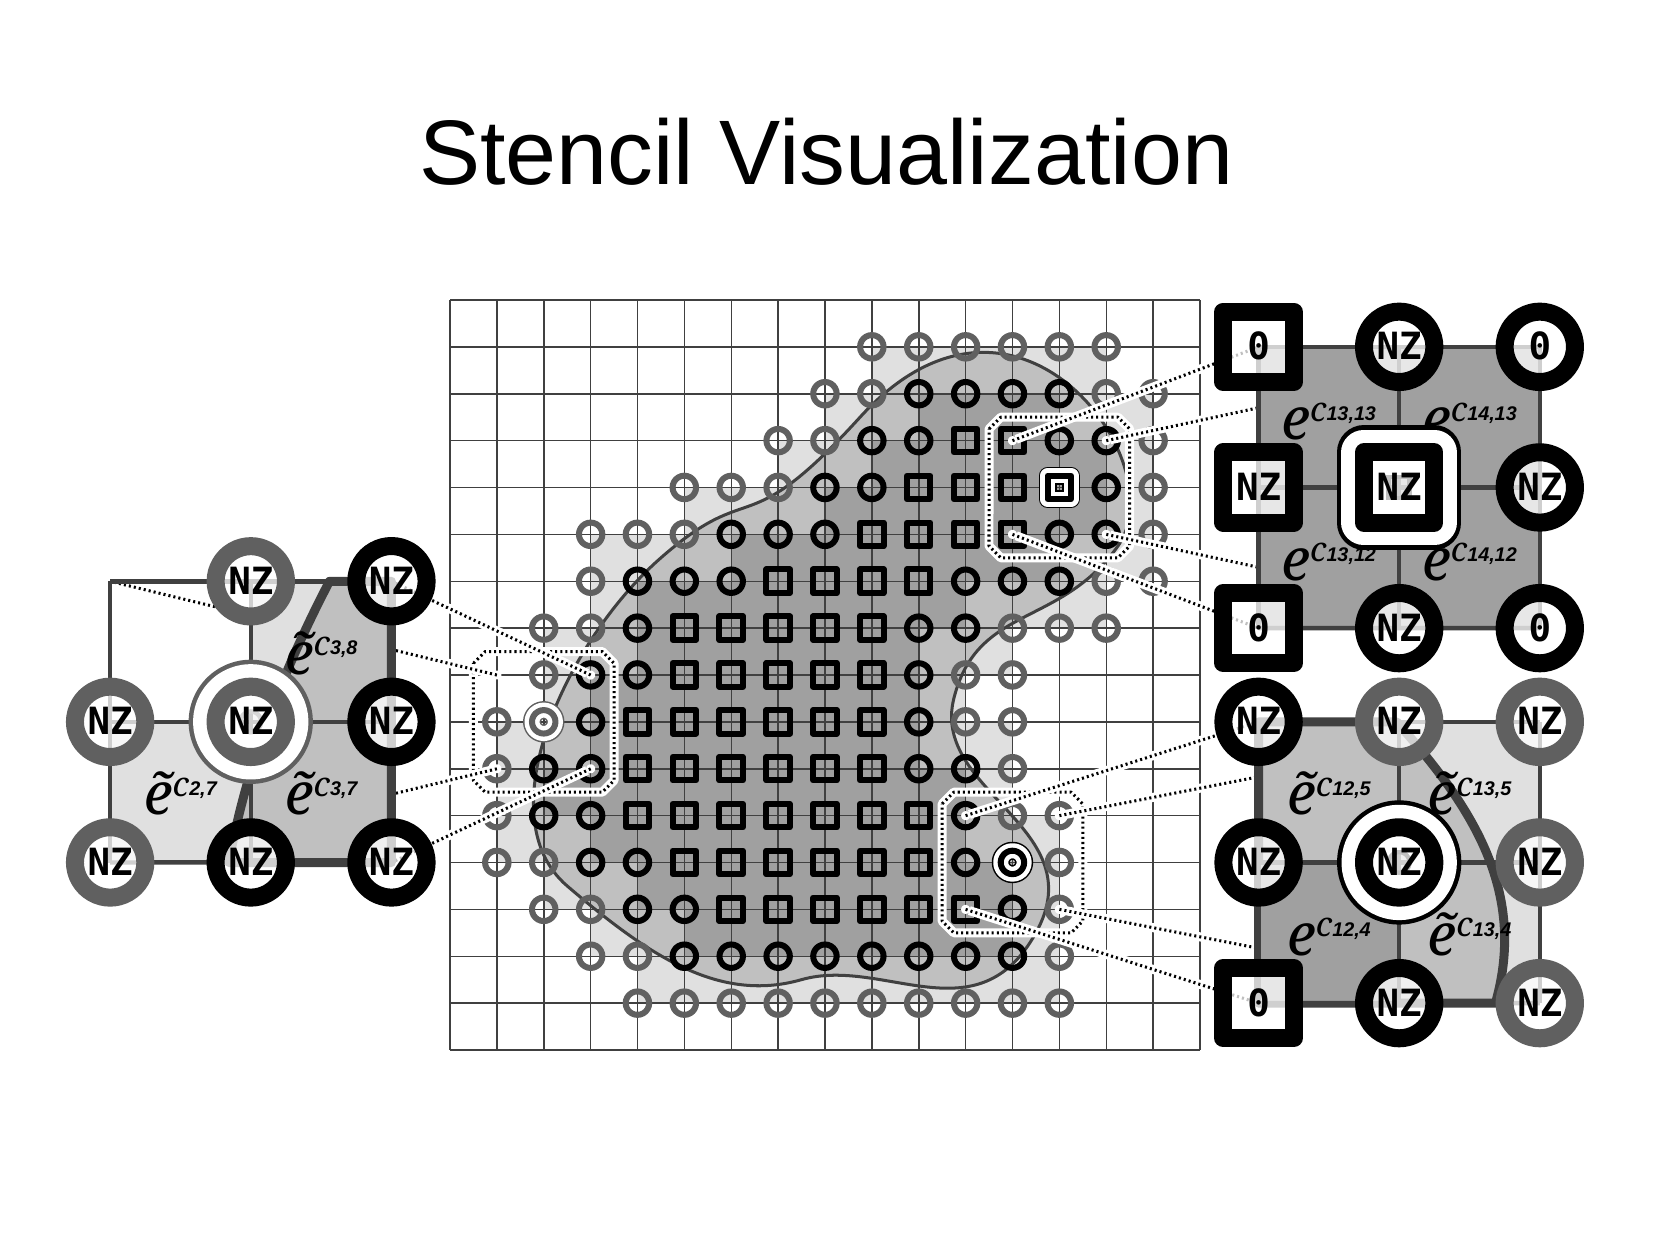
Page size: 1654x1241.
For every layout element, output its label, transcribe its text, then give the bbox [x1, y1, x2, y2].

text_box [779, 713, 787, 721]
text_box [769, 666, 777, 674]
text_box [545, 901, 552, 909]
text_box [722, 807, 731, 815]
text_box [826, 910, 834, 918]
text_box [591, 723, 609, 768]
text_box [958, 582, 965, 589]
text_box [1145, 573, 1152, 581]
text_box [629, 807, 637, 815]
text_box [994, 488, 1012, 534]
text_box [826, 863, 834, 871]
text_box [910, 572, 918, 581]
text_box [685, 629, 731, 674]
text_box [1013, 582, 1020, 589]
text_box [920, 348, 965, 393]
text_box ẽc3,8 [250, 581, 392, 721]
text_box [1107, 398, 1152, 429]
text_box [816, 582, 824, 590]
text_box [498, 816, 543, 862]
text_box [1098, 535, 1106, 542]
text_box [1004, 901, 1012, 909]
text_box [512, 797, 543, 815]
text_box [873, 386, 880, 393]
text_box [630, 620, 637, 627]
text_box ec12,4 [1261, 865, 1397, 1000]
text_box [769, 619, 777, 627]
text_box [863, 901, 871, 909]
text_box [732, 582, 777, 627]
text_box [966, 957, 1012, 1002]
text_box [1013, 573, 1020, 581]
text_box [966, 948, 974, 956]
text_box [1060, 582, 1106, 627]
text_box NZ [1223, 686, 1294, 758]
text_box [966, 863, 974, 870]
text_box [545, 808, 552, 815]
text_box [770, 957, 777, 964]
text_box [732, 666, 740, 674]
text_box [779, 723, 787, 731]
text_box [863, 582, 871, 590]
text_box [769, 910, 777, 918]
text_box NZ [215, 686, 286, 758]
text_box [591, 629, 637, 674]
text_box [1013, 910, 1020, 917]
text_box [958, 770, 965, 777]
text_box [769, 854, 777, 862]
text_box [920, 948, 927, 956]
text_box [958, 808, 965, 815]
text_box NZ [1363, 827, 1435, 898]
text_box [966, 348, 974, 355]
text_box [779, 816, 787, 824]
text_box [722, 619, 731, 627]
text_box [920, 995, 927, 1002]
text_box [629, 535, 637, 542]
text_box [722, 910, 731, 918]
text_box [591, 901, 599, 909]
text_box [966, 535, 1012, 581]
text_box [1098, 574, 1106, 581]
text_box [779, 807, 787, 815]
text_box [779, 910, 824, 956]
text_box [863, 572, 871, 581]
text_box [1060, 386, 1067, 393]
text_box [920, 723, 965, 768]
text_box [545, 855, 552, 862]
text_box [638, 573, 645, 581]
text_box [920, 807, 927, 815]
text_box [1013, 441, 1059, 487]
text_box NZ [1363, 686, 1435, 758]
text_box [826, 957, 833, 964]
text_box [920, 676, 927, 683]
text_box [685, 535, 731, 581]
text_box [545, 667, 552, 674]
text_box [958, 667, 965, 674]
text_box [583, 808, 590, 815]
text_box [629, 770, 637, 777]
text_box [545, 816, 590, 862]
text_box [1060, 535, 1067, 542]
text_box [817, 526, 824, 534]
text_box [591, 761, 599, 768]
text_box [911, 348, 918, 355]
text_box [873, 723, 918, 768]
text_box [779, 995, 786, 1002]
text_box [873, 676, 918, 721]
text_box [685, 901, 692, 909]
text_box [911, 761, 918, 768]
text_box [920, 910, 927, 918]
text_box [638, 901, 645, 909]
text_box 0 [1504, 311, 1576, 383]
text_box NZ [1363, 967, 1435, 1039]
text_box [619, 676, 637, 721]
text_box [947, 910, 951, 922]
text_box [1013, 526, 1021, 532]
text_box [911, 667, 918, 674]
text_box 0 [1223, 592, 1294, 664]
text_box [1051, 901, 1059, 909]
text_box [826, 666, 834, 674]
text_box [545, 863, 552, 870]
text_box [770, 948, 777, 956]
text_box [779, 666, 787, 674]
text_box [911, 386, 918, 393]
text_box [769, 629, 777, 637]
text_box [1060, 441, 1106, 487]
text_box [986, 910, 998, 914]
text_box [863, 713, 871, 721]
text_box [864, 995, 871, 1002]
text_box [723, 488, 731, 495]
text_box [863, 666, 871, 674]
text_box [1004, 535, 1012, 543]
text_box [770, 488, 777, 495]
text_box [779, 629, 824, 674]
text_box [629, 910, 637, 917]
text_box [732, 619, 740, 627]
text_box [676, 807, 684, 815]
text_box [769, 901, 777, 909]
text_box [638, 723, 684, 768]
text_box [770, 995, 777, 1002]
text_box [1065, 422, 1106, 440]
text_box [826, 723, 834, 731]
text_box [723, 995, 731, 1002]
text_box [966, 629, 974, 636]
text_box [910, 863, 918, 871]
text_box [732, 713, 740, 721]
text_box [1013, 386, 1020, 393]
text_box [957, 910, 965, 918]
text_box [769, 770, 777, 777]
text_box [1013, 816, 1020, 824]
text_box [676, 573, 684, 581]
text_box [1004, 667, 1012, 674]
text_box [873, 995, 880, 1002]
text_box [591, 667, 599, 674]
text_box [685, 957, 692, 964]
text_box [911, 629, 918, 636]
text_box [816, 713, 824, 721]
text_box [958, 573, 965, 581]
text_box [816, 619, 824, 627]
text_box [732, 723, 740, 731]
text_box [536, 816, 543, 824]
text_box [816, 770, 824, 777]
text_box [873, 395, 880, 402]
text_box [676, 770, 684, 777]
text_box [873, 910, 881, 918]
text_box [826, 526, 833, 534]
text_box [910, 807, 918, 815]
text_box [638, 582, 645, 589]
text_box [732, 957, 777, 1002]
text_box [958, 863, 965, 870]
text_box [1107, 542, 1124, 553]
text_box [779, 582, 787, 590]
text_box [685, 488, 731, 534]
text_box [826, 535, 833, 542]
text_box [873, 676, 881, 684]
text_box [953, 924, 965, 928]
title Stencil Visualization [82, 49, 1571, 257]
text_box [1004, 386, 1012, 393]
text_box [685, 676, 693, 684]
text_box [779, 488, 786, 495]
text_box ẽc2,7 [110, 721, 251, 863]
text_box [1060, 620, 1067, 627]
text_box [685, 619, 693, 627]
text_box [1013, 948, 1020, 956]
text_box [920, 441, 927, 449]
text_box [591, 582, 599, 589]
text_box NZ [1504, 827, 1576, 898]
text_box [545, 629, 552, 636]
text_box [947, 797, 965, 815]
text_box ec14,12 [1400, 487, 1540, 629]
text_box [910, 910, 918, 918]
text_box [685, 807, 693, 815]
text_box [629, 676, 637, 683]
text_box [545, 863, 590, 909]
text_box [1051, 395, 1059, 402]
text_box [583, 816, 590, 824]
text_box [966, 920, 1005, 928]
text_box [920, 441, 965, 487]
text_box [591, 863, 599, 870]
text_box [994, 441, 1012, 487]
text_box [1051, 910, 1059, 917]
text_box [1051, 535, 1059, 542]
text_box NZ [356, 546, 427, 617]
text_box [958, 620, 965, 627]
text_box [770, 535, 777, 542]
text_box [732, 770, 740, 777]
text_box [685, 863, 693, 871]
text_box NZ [1363, 311, 1435, 383]
text_box [873, 535, 881, 543]
text_box [685, 948, 692, 956]
text_box NZ [1223, 827, 1294, 898]
text_box [685, 995, 692, 1002]
text_box [1051, 441, 1059, 449]
text_box [817, 948, 824, 956]
text_box ẽc13,4 [1401, 865, 1538, 1000]
text_box [994, 535, 998, 547]
text_box [1145, 526, 1152, 534]
text_box [732, 816, 777, 862]
text_box [779, 629, 787, 637]
text_box [966, 395, 1012, 440]
text_box [769, 676, 777, 684]
text_box [732, 760, 740, 768]
text_box [826, 629, 871, 674]
text_box [722, 629, 731, 637]
text_box [920, 629, 927, 636]
text_box [911, 957, 918, 964]
text_box [676, 854, 684, 862]
text_box [1107, 546, 1152, 577]
text_box [770, 526, 777, 534]
text_box [676, 995, 684, 1002]
text_box [920, 667, 927, 674]
text_box [920, 582, 965, 627]
text_box [619, 723, 637, 768]
text_box [1135, 441, 1152, 487]
text_box [779, 957, 824, 1002]
text_box [1004, 808, 1012, 815]
text_box [1004, 488, 1012, 496]
text_box [966, 995, 974, 1002]
text_box [638, 948, 645, 956]
text_box [638, 629, 645, 636]
text_box [957, 901, 965, 909]
text_box [816, 807, 824, 815]
text_box [873, 863, 881, 871]
text_box [685, 770, 693, 777]
text_box [1098, 488, 1106, 495]
text_box [723, 957, 731, 964]
text_box [958, 816, 965, 824]
text_box [873, 572, 881, 581]
text_box [1145, 441, 1152, 449]
text_box [722, 863, 731, 871]
text_box [676, 901, 684, 909]
text_box [638, 713, 646, 721]
text_box [957, 479, 965, 487]
text_box [957, 441, 965, 449]
text_box [966, 629, 1012, 674]
text_box [1107, 442, 1125, 487]
text_box [591, 808, 599, 815]
text_box [863, 770, 871, 777]
text_box [732, 863, 740, 871]
text_box [583, 854, 590, 862]
text_box [873, 582, 918, 627]
text_box [638, 667, 645, 674]
text_box [863, 760, 871, 768]
text_box [676, 910, 684, 917]
text_box [769, 713, 777, 721]
text_box [920, 535, 927, 543]
text_box [638, 535, 645, 542]
text_box [498, 797, 518, 803]
text_box [957, 488, 965, 496]
text_box [826, 854, 834, 862]
text_box [910, 535, 918, 543]
text_box [1004, 526, 1012, 534]
text_box [1051, 582, 1059, 589]
text_box [958, 348, 965, 355]
text_box [591, 657, 609, 674]
text_box [920, 488, 927, 496]
text_box [910, 854, 918, 862]
text_box [966, 488, 974, 496]
text_box [947, 863, 965, 909]
text_box [676, 760, 684, 768]
text_box [685, 582, 731, 627]
text_box [732, 910, 777, 956]
text_box [723, 526, 731, 534]
text_box [629, 901, 637, 909]
text_box [958, 723, 965, 730]
text_box [826, 770, 871, 815]
text_box [769, 723, 777, 731]
text_box [565, 657, 590, 664]
text_box [816, 760, 824, 768]
text_box [1135, 488, 1152, 534]
text_box [583, 714, 590, 721]
text_box [685, 629, 693, 637]
text_box [1030, 535, 1045, 541]
text_box [685, 535, 692, 542]
text_box [722, 713, 731, 721]
text_box [958, 761, 965, 768]
text_box [779, 863, 787, 871]
text_box [826, 488, 871, 534]
text_box [676, 713, 684, 721]
text_box NZ [1223, 452, 1294, 523]
text_box [873, 948, 880, 956]
text_box [638, 760, 646, 768]
text_box [1051, 348, 1059, 355]
text_box [1098, 395, 1106, 401]
text_box [873, 629, 881, 637]
text_box [873, 901, 881, 909]
text_box [638, 910, 684, 956]
text_box [864, 488, 871, 495]
text_box [732, 488, 777, 534]
text_box [629, 713, 637, 721]
text_box [1060, 433, 1067, 440]
text_box [685, 573, 692, 581]
text_box [966, 432, 974, 440]
text_box [732, 901, 740, 909]
text_box [826, 957, 871, 1002]
text_box [910, 488, 918, 496]
text_box [591, 573, 599, 581]
text_box [1013, 546, 1046, 553]
text_box [826, 760, 834, 768]
text_box NZ [1504, 967, 1576, 1039]
text_box NZ [1363, 452, 1435, 523]
text_box ẽc13,5 [1401, 724, 1538, 860]
text_box [817, 957, 824, 964]
text_box [826, 619, 834, 627]
text_box [1060, 573, 1067, 581]
text_box [873, 348, 880, 355]
text_box [826, 582, 871, 627]
text_box [1022, 910, 1059, 928]
text_box [911, 676, 918, 683]
text_box [769, 760, 777, 768]
text_box [1145, 480, 1152, 487]
text_box [638, 957, 645, 964]
text_box [685, 488, 692, 495]
text_box [591, 854, 599, 862]
text_box [1013, 938, 1052, 956]
text_box [826, 433, 833, 440]
text_box [911, 441, 918, 449]
text_box [1060, 395, 1067, 402]
text_box [1051, 854, 1059, 862]
text_box [1013, 620, 1020, 627]
text_box [920, 535, 965, 581]
text_box [723, 948, 731, 956]
text_box [722, 666, 731, 674]
text_box [911, 395, 918, 402]
text_box [498, 761, 505, 768]
text_box [685, 957, 731, 1002]
text_box [1051, 620, 1059, 627]
text_box [591, 620, 599, 627]
text_box [685, 770, 731, 815]
text_box [1065, 535, 1106, 553]
text_box [676, 948, 684, 956]
text_box [873, 910, 918, 956]
text_box [1051, 863, 1059, 870]
text_box [1145, 395, 1152, 402]
text_box [1013, 816, 1059, 862]
text_box [920, 348, 927, 355]
text_box [920, 714, 927, 721]
text_box [722, 676, 731, 684]
text_box [779, 572, 787, 581]
text_box [864, 479, 871, 487]
text_box [545, 676, 590, 721]
text_box [1004, 573, 1012, 581]
text_box [911, 433, 918, 440]
text_box [826, 807, 834, 815]
text_box [545, 816, 552, 824]
text_box [583, 629, 590, 636]
text_box [1013, 395, 1059, 412]
text_box [498, 770, 505, 777]
text_box [1060, 563, 1094, 581]
text_box [826, 995, 833, 1002]
text_box [966, 770, 974, 777]
text_box [591, 770, 637, 815]
text_box [779, 619, 787, 627]
text_box [816, 572, 824, 581]
text_box [1060, 395, 1094, 412]
text_box [920, 863, 927, 871]
text_box [638, 863, 684, 909]
text_box [920, 676, 965, 721]
text_box [1098, 479, 1106, 487]
text_box [873, 395, 918, 440]
text_box [638, 863, 645, 870]
text_box [1004, 948, 1012, 956]
text_box [676, 863, 684, 871]
text_box [966, 854, 974, 862]
text_box [873, 441, 918, 487]
text_box [958, 386, 965, 393]
text_box [685, 676, 731, 721]
text_box [629, 816, 637, 824]
text_box ec13,13 [1258, 346, 1399, 487]
text_box [732, 770, 777, 815]
text_box [920, 816, 937, 862]
text_box [1013, 863, 1059, 909]
text_box [545, 723, 590, 768]
text_box [769, 816, 777, 824]
text_box [685, 863, 731, 909]
text_box [732, 863, 777, 909]
text_box [583, 723, 590, 730]
text_box [1004, 761, 1012, 768]
text_box [591, 535, 637, 581]
text_box [863, 816, 871, 824]
text_box [732, 948, 739, 956]
text_box [873, 526, 881, 534]
text_box [966, 582, 974, 589]
text_box [1030, 434, 1045, 440]
text_box [957, 432, 965, 440]
text_box [685, 910, 692, 917]
text_box NZ [1363, 592, 1435, 664]
text_box [591, 948, 599, 956]
text_box [732, 676, 777, 721]
text_box [864, 433, 871, 440]
text_box [873, 816, 918, 862]
text_box [920, 957, 927, 964]
text_box [1013, 563, 1059, 581]
text_box [545, 761, 552, 768]
text_box [1051, 433, 1059, 440]
text_box [920, 761, 927, 768]
text_box [863, 535, 871, 543]
text_box [498, 723, 543, 768]
text_box [920, 723, 927, 730]
text_box [638, 854, 645, 862]
text_box [732, 854, 740, 862]
text_box [958, 676, 965, 683]
text_box [816, 901, 824, 909]
text_box [1098, 433, 1106, 440]
text_box [1005, 620, 1012, 627]
text_box [863, 629, 871, 637]
text_box [591, 910, 599, 917]
text_box [966, 620, 974, 627]
text_box [629, 948, 637, 956]
text_box [732, 995, 739, 1002]
text_box [555, 664, 575, 674]
text_box [873, 629, 918, 674]
text_box [1060, 582, 1067, 589]
text_box [958, 629, 965, 636]
text_box [1051, 386, 1059, 393]
text_box [629, 723, 637, 731]
text_box [826, 441, 871, 487]
text_box [638, 535, 684, 581]
text_box [779, 770, 824, 815]
text_box [873, 619, 881, 627]
text_box [873, 348, 918, 393]
text_box [920, 572, 927, 581]
text_box NZ [215, 546, 287, 617]
text_box [873, 863, 918, 909]
text_box [826, 948, 833, 956]
text_box [817, 488, 824, 495]
text_box [911, 620, 918, 627]
text_box [920, 910, 965, 956]
text_box [826, 770, 834, 777]
text_box [966, 573, 974, 581]
text_box [1051, 816, 1059, 824]
text_box [732, 582, 739, 589]
text_box [920, 901, 927, 909]
text_box [864, 948, 871, 956]
text_box [873, 807, 881, 815]
text_box [779, 863, 824, 909]
text_box [910, 582, 918, 590]
text_box [536, 854, 543, 862]
text_box [1013, 348, 1020, 355]
text_box [958, 995, 965, 1002]
text_box [545, 676, 552, 683]
text_box [779, 770, 787, 777]
text_box [966, 582, 1012, 627]
text_box [591, 816, 599, 824]
text_box [958, 395, 965, 402]
text_box [629, 573, 637, 581]
text_box ec14,13 [1431, 410, 1444, 423]
text_box [873, 770, 918, 815]
text_box [1013, 901, 1020, 909]
text_box [1060, 488, 1106, 534]
text_box [826, 395, 871, 440]
text_box [732, 573, 739, 581]
text_box [863, 526, 871, 534]
text_box [911, 995, 918, 1002]
text_box [920, 395, 927, 402]
text_box [1005, 348, 1012, 355]
text_box [966, 761, 974, 768]
text_box [1098, 620, 1106, 627]
text_box [873, 723, 881, 731]
text_box [591, 676, 599, 683]
text_box [826, 901, 834, 909]
text_box [826, 863, 871, 909]
text_box [779, 901, 787, 909]
text_box [732, 957, 739, 964]
text_box [498, 770, 543, 787]
text_box [676, 816, 684, 824]
text_box [638, 816, 646, 824]
text_box [957, 535, 965, 543]
text_box [873, 488, 918, 534]
text_box [1013, 995, 1020, 1002]
text_box [779, 676, 787, 684]
text_box [910, 901, 918, 909]
text_box [910, 816, 918, 824]
text_box [1013, 488, 1059, 534]
text_box [779, 760, 787, 768]
text_box [816, 676, 824, 684]
text_box [1004, 432, 1012, 440]
text_box [920, 433, 927, 440]
text_box [685, 666, 693, 674]
text_box [1000, 422, 1012, 426]
text_box [817, 479, 824, 487]
text_box NZ [356, 827, 427, 898]
text_box [536, 770, 543, 777]
text_box [769, 863, 777, 871]
text_box ẽc12,5 [1261, 724, 1397, 860]
text_box [779, 957, 786, 964]
text_box [920, 770, 965, 815]
text_box [826, 723, 871, 768]
text_box [732, 629, 777, 674]
text_box [629, 582, 637, 589]
text_box [536, 761, 543, 768]
text_box [958, 948, 965, 956]
text_box [826, 910, 871, 956]
text_box [1004, 479, 1012, 487]
text_box [826, 395, 833, 402]
text_box [966, 526, 974, 534]
text_box [816, 666, 824, 674]
text_box [826, 441, 833, 449]
text_box [722, 854, 731, 862]
text_box [1107, 488, 1125, 533]
text_box [676, 666, 684, 674]
text_box [591, 629, 599, 636]
text_box [732, 910, 740, 918]
text_box [1051, 573, 1059, 581]
text_box [1013, 479, 1021, 487]
text_box [779, 854, 787, 862]
text_box [591, 770, 609, 787]
text_box [958, 957, 965, 964]
text_box [638, 770, 646, 777]
text_box [1005, 995, 1012, 1002]
text_box [722, 901, 731, 909]
text_box [555, 770, 575, 780]
text_box [685, 760, 693, 768]
text_box [1098, 526, 1106, 534]
text_box [966, 723, 974, 730]
text_box [1013, 957, 1059, 1002]
text_box [1005, 770, 1012, 777]
text_box [864, 441, 871, 449]
text_box [863, 910, 871, 918]
text_box [966, 816, 1012, 862]
text_box [873, 441, 880, 449]
text_box [873, 535, 918, 581]
text_box [638, 770, 684, 815]
text_box [826, 676, 871, 721]
text_box [873, 480, 880, 487]
text_box [910, 526, 918, 534]
text_box [826, 713, 834, 721]
text_box [920, 479, 927, 487]
text_box [685, 816, 693, 824]
text_box [1060, 348, 1106, 393]
text_box [638, 957, 684, 1002]
text_box [1107, 479, 1114, 487]
text_box [826, 479, 833, 487]
text_box [1013, 957, 1020, 964]
text_box [966, 395, 974, 402]
text_box [685, 723, 731, 768]
text_box [779, 535, 824, 581]
text_box [826, 488, 833, 495]
text_box NZ [74, 686, 146, 758]
text_box [920, 854, 927, 862]
text_box [1013, 395, 1020, 402]
text_box [1004, 910, 1012, 917]
text_box [826, 535, 871, 581]
text_box [1013, 488, 1021, 496]
text_box [629, 854, 637, 862]
text_box [1060, 441, 1067, 449]
text_box [873, 816, 881, 824]
text_box NZ [356, 686, 427, 758]
text_box [732, 535, 739, 542]
text_box [638, 676, 645, 683]
text_box [873, 854, 881, 862]
text_box [966, 667, 974, 674]
text_box [779, 816, 824, 862]
text_box [545, 629, 590, 647]
text_box [986, 811, 998, 815]
text_box [920, 488, 965, 534]
text_box [779, 582, 824, 627]
text_box [1107, 422, 1125, 433]
text_box [779, 441, 824, 487]
text_box [723, 582, 731, 589]
text_box [591, 676, 609, 721]
text_box [685, 582, 692, 589]
text_box [826, 582, 834, 590]
text_box [1060, 348, 1067, 355]
text_box [958, 714, 965, 721]
text_box [873, 433, 880, 440]
text_box [957, 526, 965, 534]
text_box [723, 573, 731, 581]
text_box [629, 667, 637, 674]
text_box [629, 863, 637, 870]
text_box [863, 723, 871, 731]
text_box [685, 526, 692, 534]
text_box [873, 582, 881, 590]
text_box [722, 723, 731, 731]
text_box [779, 948, 786, 956]
text_box [676, 619, 684, 627]
text_box [545, 797, 590, 815]
text_box [769, 572, 777, 581]
text_box [966, 441, 984, 487]
text_box [920, 957, 965, 1002]
text_box [994, 428, 998, 440]
text_box [1005, 723, 1012, 730]
text_box [583, 863, 590, 870]
text_box [591, 863, 637, 909]
text_box [638, 816, 684, 862]
text_box [1098, 386, 1106, 393]
text_box [966, 938, 1012, 956]
text_box [817, 535, 824, 542]
text_box ec13,12 [1258, 487, 1400, 629]
text_box [779, 676, 824, 721]
text_box [722, 770, 731, 777]
text_box [920, 770, 927, 777]
text_box [1051, 526, 1059, 534]
text_box [864, 957, 871, 964]
text_box [638, 723, 646, 731]
text_box [947, 816, 965, 862]
text_box [732, 488, 739, 495]
text_box [638, 807, 646, 815]
text_box [966, 386, 974, 393]
text_box [565, 780, 590, 787]
text_box [816, 816, 824, 824]
text_box [1004, 816, 1012, 824]
text_box [676, 629, 684, 637]
text_box [685, 910, 731, 956]
text_box [685, 816, 731, 862]
text_box [1098, 348, 1106, 355]
text_box [732, 535, 777, 581]
text_box [911, 723, 918, 730]
text_box [779, 535, 786, 542]
text_box [873, 770, 881, 777]
text_box [911, 948, 918, 956]
text_box [826, 629, 834, 637]
text_box [1004, 957, 1012, 964]
text_box [498, 816, 505, 824]
text_box [1051, 948, 1059, 956]
text_box [779, 723, 824, 768]
text_box [966, 957, 974, 964]
text_box [638, 995, 645, 1002]
text_box [1004, 582, 1012, 589]
text_box [779, 526, 786, 534]
text_box [1013, 422, 1046, 429]
text_box [676, 582, 684, 589]
text_box [816, 723, 824, 731]
text_box [1013, 348, 1059, 393]
text_box [732, 526, 739, 534]
text_box [1098, 582, 1106, 589]
text_box [966, 770, 1012, 787]
text_box [722, 760, 731, 768]
text_box [732, 676, 740, 684]
text_box [816, 629, 824, 637]
text_box [1051, 957, 1059, 964]
text_box [873, 713, 881, 721]
text_box [1005, 395, 1012, 402]
text_box [1060, 526, 1067, 534]
text_box [629, 760, 637, 768]
text_box [732, 629, 740, 637]
text_box [966, 863, 1012, 909]
text_box [826, 572, 834, 581]
text_box [591, 910, 637, 956]
text_box [826, 816, 834, 824]
text_box [732, 807, 740, 815]
text_box [911, 714, 918, 721]
text_box [1051, 995, 1059, 1002]
text_box [591, 582, 637, 627]
text_box [779, 479, 786, 487]
text_box [966, 723, 1012, 768]
text_box [873, 666, 881, 674]
text_box [920, 582, 927, 590]
text_box [863, 854, 871, 862]
text_box [629, 629, 637, 636]
text_box [958, 854, 965, 862]
text_box [920, 386, 927, 393]
text_box [545, 770, 552, 777]
text_box [769, 807, 777, 815]
text_box [591, 723, 599, 730]
text_box [1098, 441, 1106, 449]
text_box [685, 713, 693, 721]
text_box [498, 855, 505, 862]
text_box [591, 770, 599, 777]
text_box [966, 901, 974, 907]
text_box 0 [1223, 967, 1294, 1039]
text_box [920, 526, 927, 534]
text_box [591, 714, 599, 721]
text_box [1004, 629, 1012, 636]
text_box [920, 629, 965, 674]
text_box [591, 816, 637, 862]
text_box [591, 535, 599, 542]
text_box [873, 488, 880, 495]
text_box [1004, 441, 1012, 449]
text_box [583, 901, 590, 909]
text_box [769, 582, 777, 590]
text_box 0 [1223, 311, 1294, 382]
text_box [966, 441, 974, 449]
text_box [498, 723, 505, 730]
text_box [685, 854, 693, 862]
text_box [863, 619, 871, 627]
text_box [966, 488, 984, 534]
text_box [1013, 582, 1059, 627]
text_box [722, 816, 731, 824]
text_box [638, 910, 645, 917]
text_box [826, 816, 871, 862]
text_box [779, 441, 786, 449]
text_box [863, 807, 871, 815]
text_box [676, 723, 684, 731]
text_box [910, 479, 918, 487]
text_box [676, 957, 684, 964]
text_box ec14,12 [1431, 551, 1444, 564]
text_box [816, 910, 824, 918]
text_box ẽc3,7 [251, 721, 392, 863]
text_box [779, 910, 787, 918]
text_box ẽc13,5 [1436, 785, 1449, 798]
text_box NZ [215, 827, 286, 898]
text_box [1013, 443, 1021, 449]
text_box NZ [1504, 686, 1576, 758]
text_box [873, 957, 918, 1002]
text_box [779, 488, 824, 534]
text_box [966, 797, 1006, 806]
text_box NZ [74, 827, 146, 898]
text_box [583, 677, 590, 683]
text_box [1145, 488, 1152, 495]
text_box [1107, 488, 1114, 495]
text_box [685, 723, 693, 731]
text_box [638, 620, 645, 627]
text_box [873, 957, 880, 964]
text_box ec14,13 [1399, 346, 1540, 487]
text_box [966, 535, 974, 543]
text_box [920, 863, 937, 909]
text_box 0 [1504, 592, 1576, 664]
text_box [676, 535, 684, 542]
text_box [966, 348, 1012, 393]
text_box [816, 863, 824, 871]
text_box [638, 629, 684, 674]
text_box [638, 676, 684, 721]
text_box [920, 620, 927, 627]
text_box [826, 676, 834, 684]
text_box NZ [1504, 452, 1576, 523]
text_box [817, 995, 824, 1002]
text_box [920, 395, 965, 440]
text_box [536, 808, 543, 815]
text_box [1000, 549, 1012, 553]
text_box [920, 816, 927, 824]
text_box [863, 676, 871, 684]
text_box [816, 854, 824, 862]
text_box [732, 816, 740, 824]
text_box [732, 723, 777, 768]
text_box [863, 863, 871, 871]
text_box [638, 582, 684, 627]
text_box [966, 479, 974, 487]
text_box [817, 441, 824, 449]
text_box [676, 676, 684, 684]
text_box [911, 770, 918, 777]
text_box [873, 760, 881, 768]
text_box [723, 535, 731, 542]
text_box [864, 395, 871, 402]
